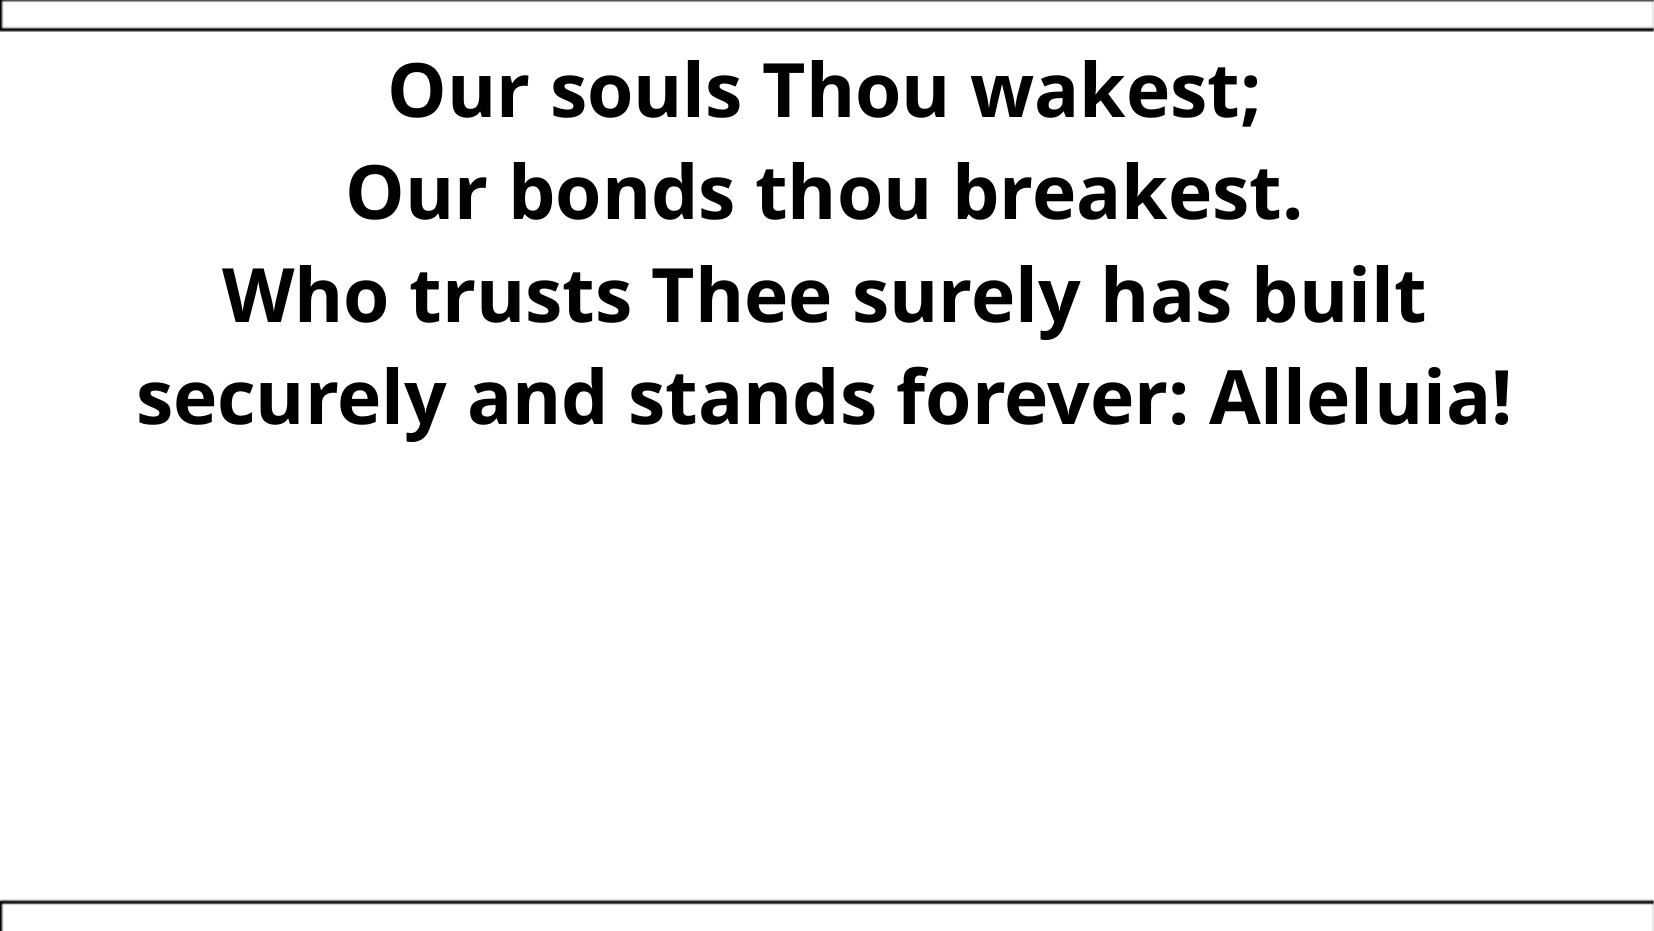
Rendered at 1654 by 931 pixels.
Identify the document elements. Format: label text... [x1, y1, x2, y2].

text_box Our souls Thou wakest; Our bonds thou breakest. Who trusts Thee surely has built securely and stands forever: Alleluia! [105, 30, 1546, 445]
picture [0, 0, 1654, 931]
